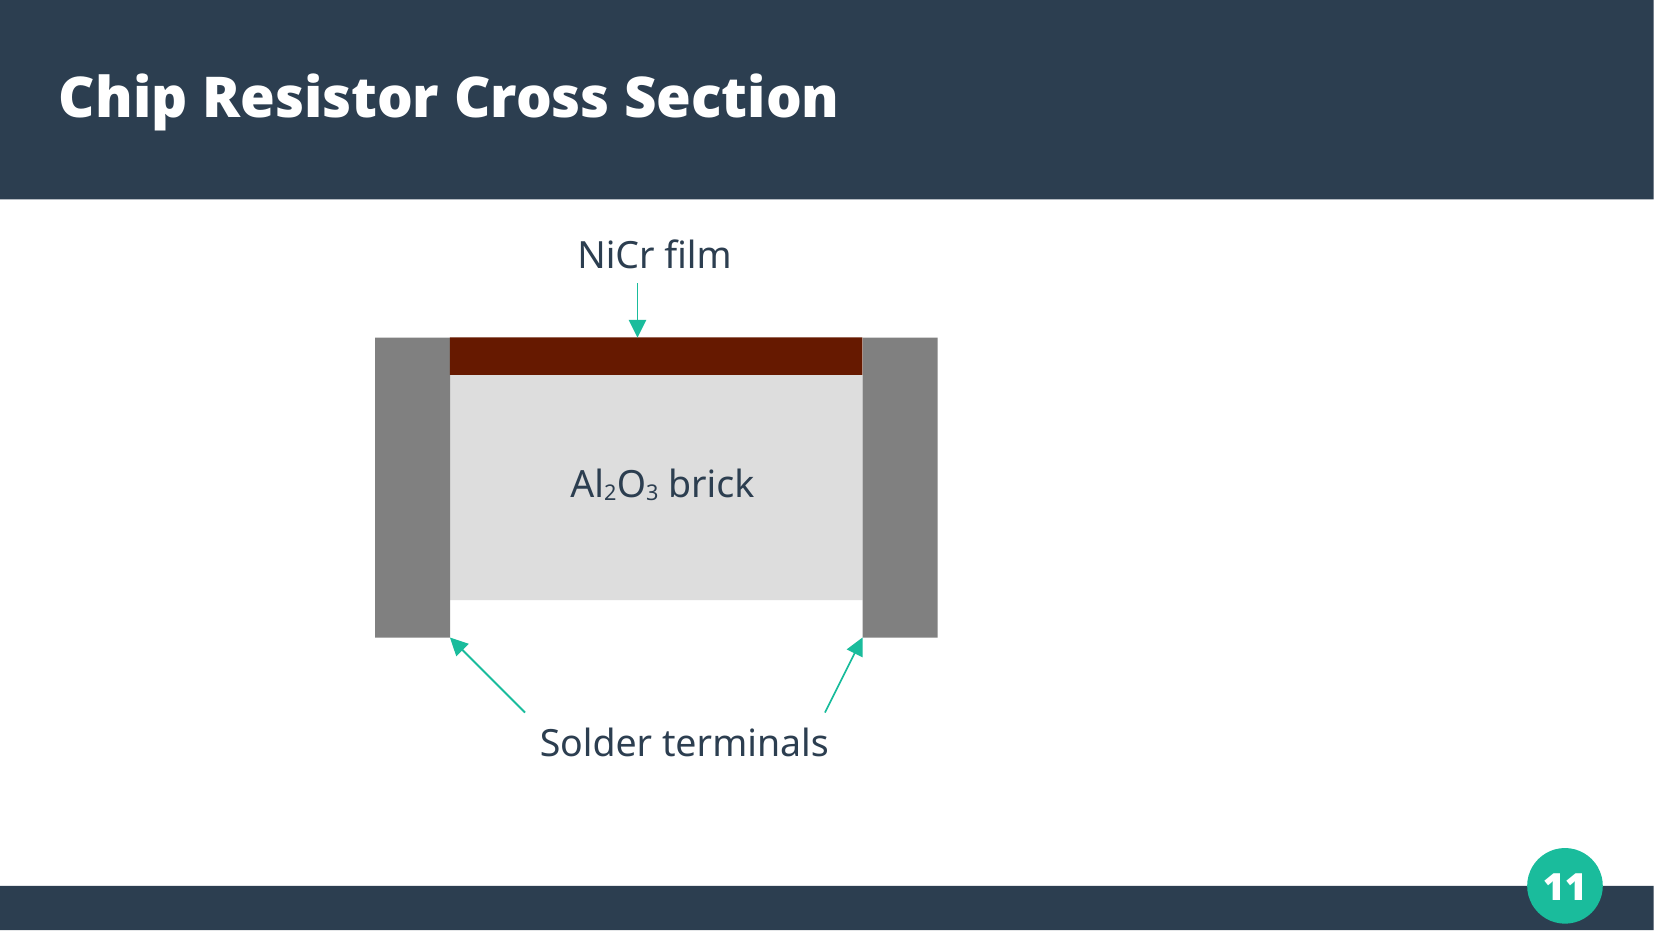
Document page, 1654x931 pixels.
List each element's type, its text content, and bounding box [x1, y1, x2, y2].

text_box Solder terminals [525, 712, 863, 771]
text_box Al2O3 brick [555, 453, 783, 513]
text_box [375, 337, 938, 638]
text_box NiCr film [562, 225, 756, 284]
title Chip Resistor Cross Section [59, 37, 1595, 155]
